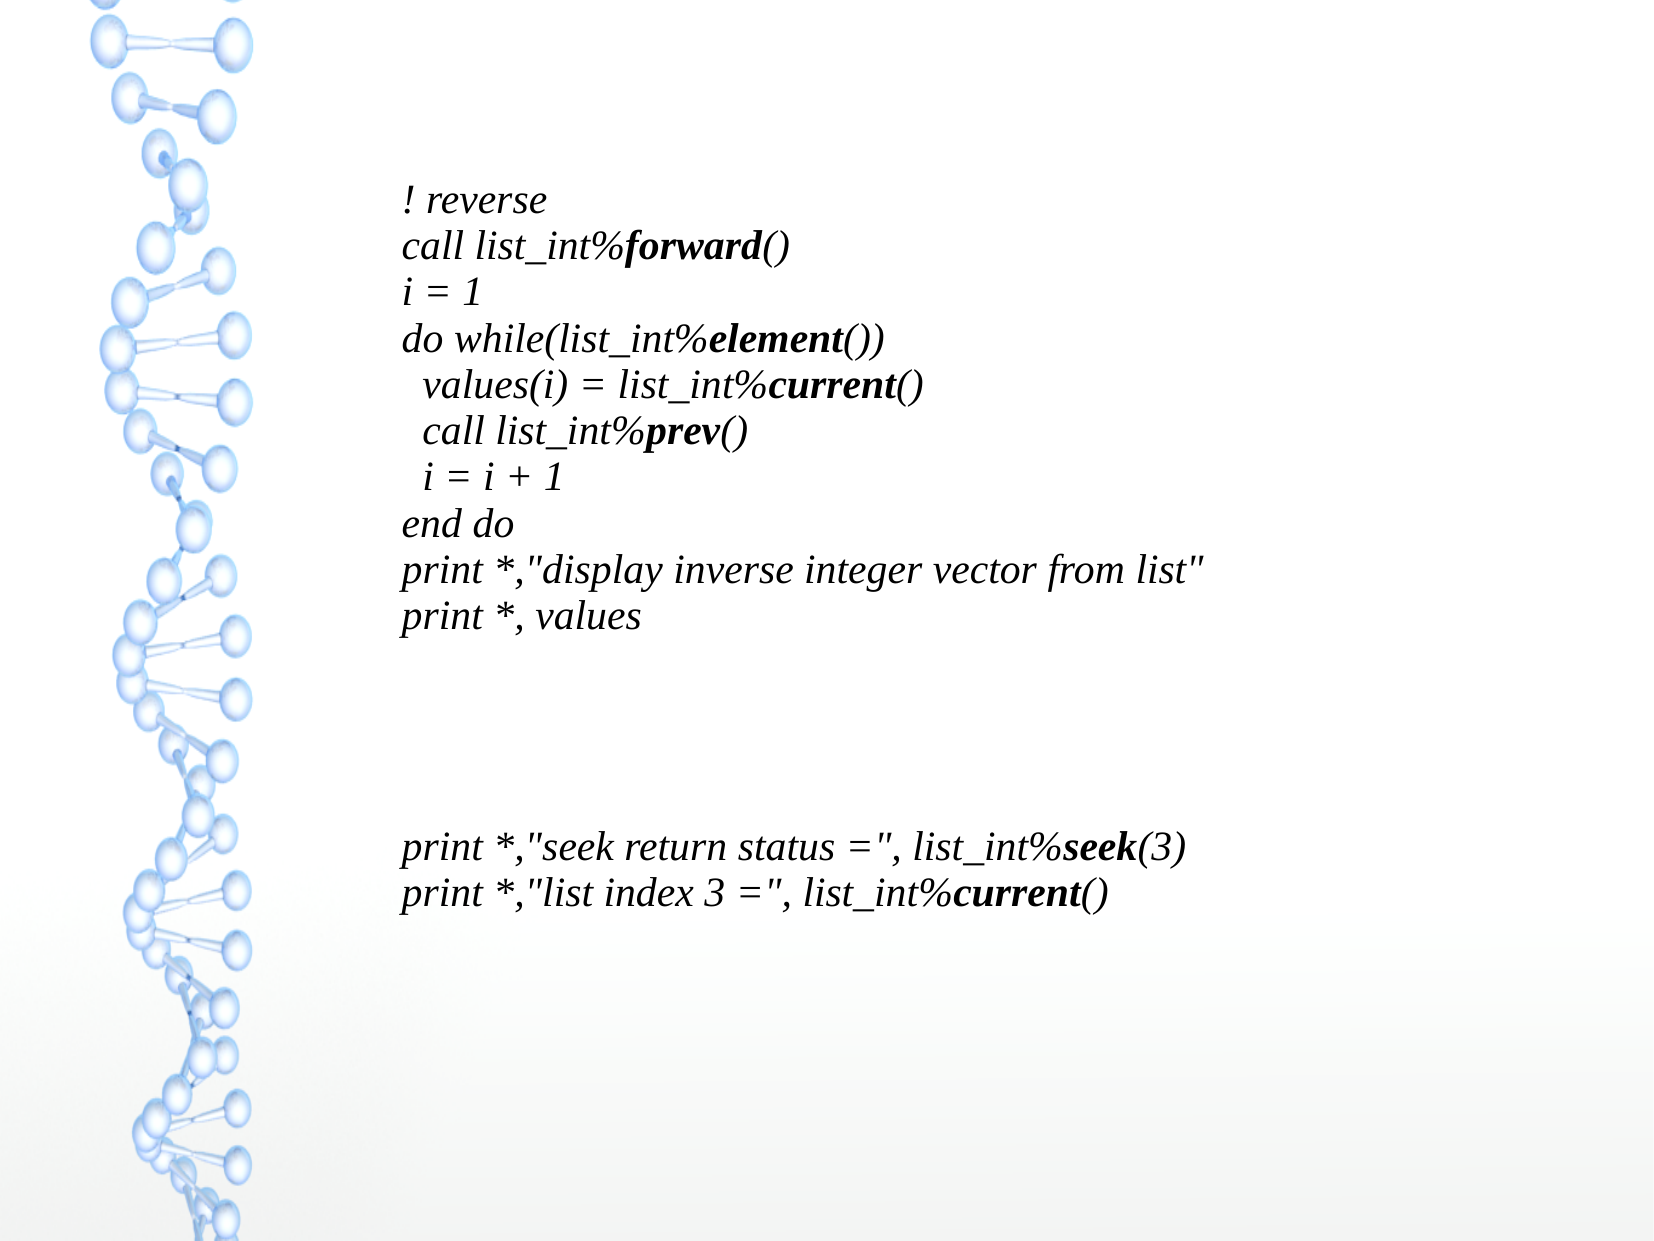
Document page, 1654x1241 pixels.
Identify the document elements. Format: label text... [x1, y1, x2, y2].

picture [0, 0, 1654, 1241]
subtitle ! reverse call list_int%forward() i = 1 do while(list_int%element()) values(i) = list_int%current() call list_int%prev() i = i + 1 end do print *,"display inverse integer vector from list" print *, values print *,"seek return status =", list_int%seek(3) print *,"list index 3 =", list_int%current() [401, 94, 1459, 1044]
